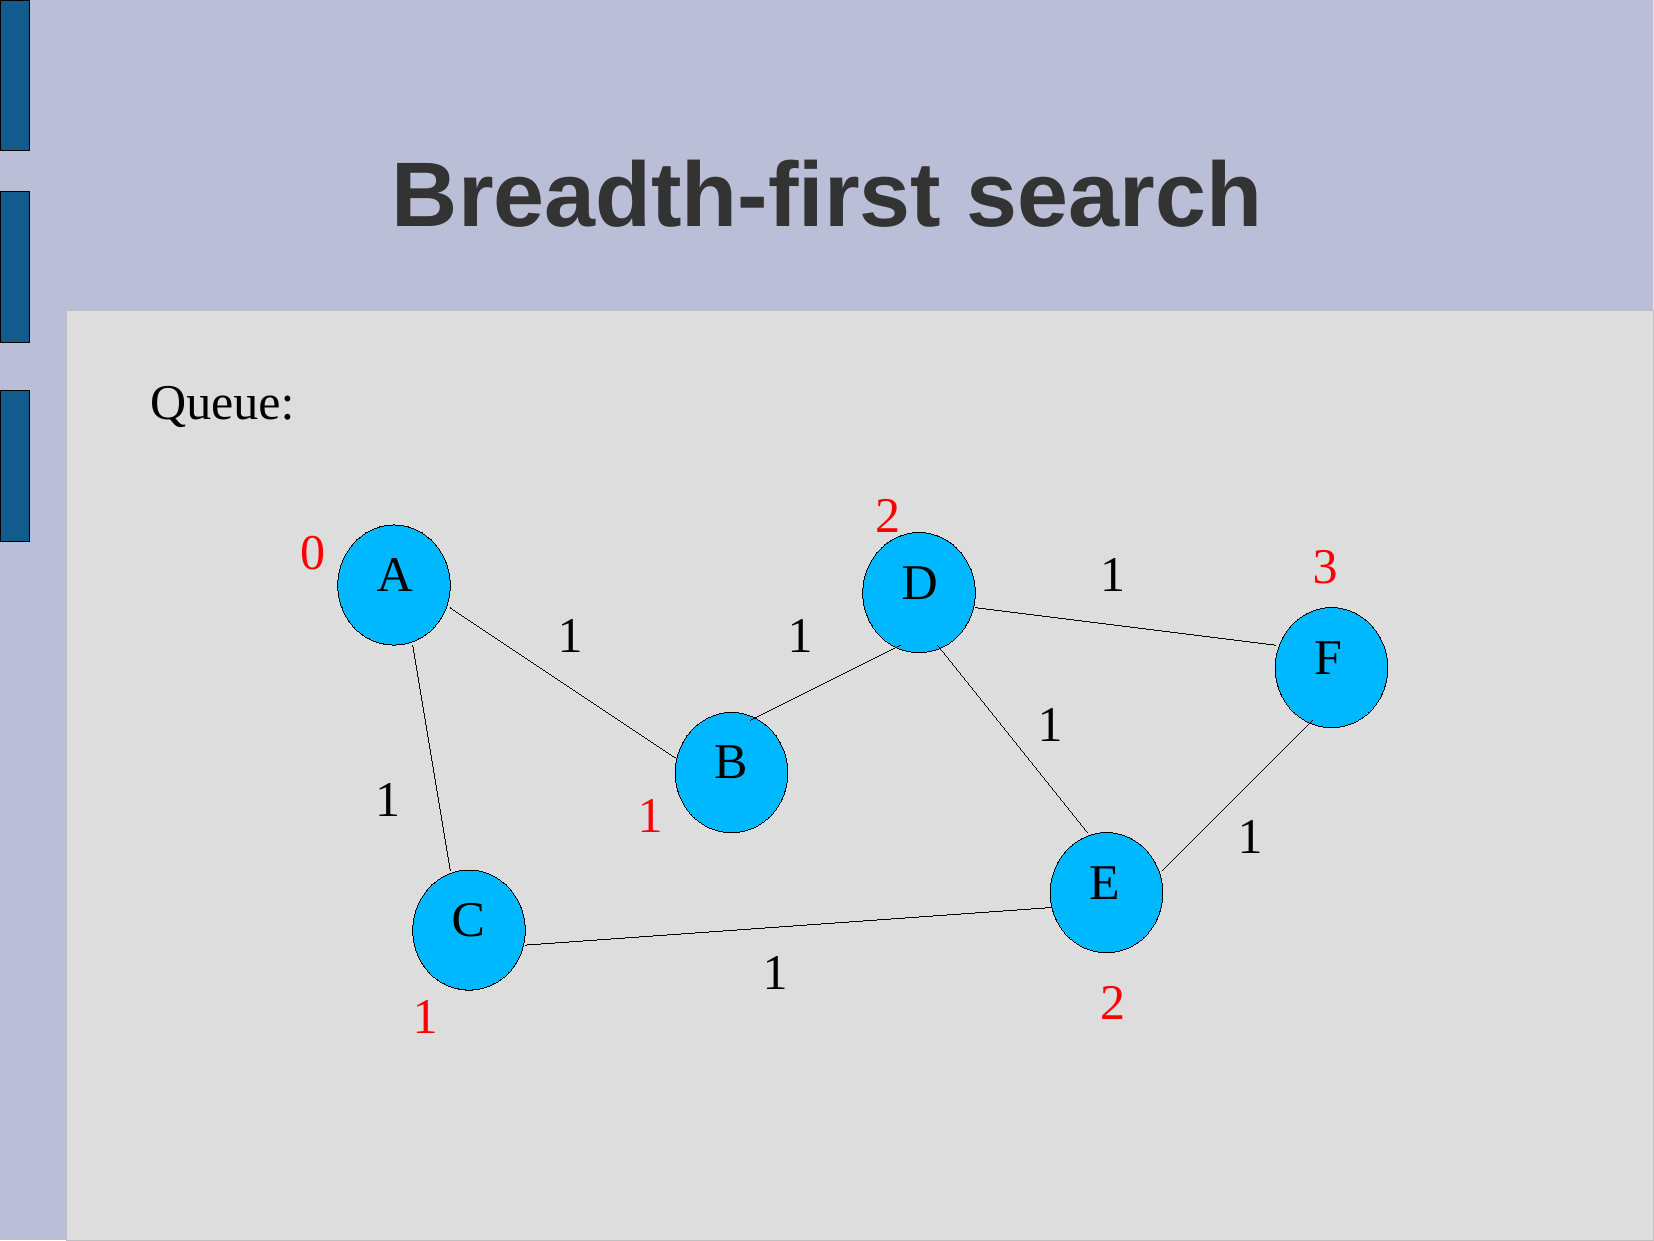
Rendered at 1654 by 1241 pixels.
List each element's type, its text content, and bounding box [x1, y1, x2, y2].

text_box C [451, 892, 486, 948]
text_box 2 [875, 487, 901, 543]
text_box [1050, 832, 1163, 953]
text_box 1 [1037, 697, 1063, 753]
text_box [675, 712, 788, 833]
text_box 3 [1312, 539, 1338, 595]
text_box [1275, 607, 1388, 728]
text_box 1 [1100, 547, 1126, 603]
text_box 2 [1100, 975, 1126, 1031]
title Breadth-first search [121, 91, 1534, 299]
text_box 0 [300, 525, 326, 581]
text_box A [376, 547, 413, 603]
text_box [337, 524, 451, 646]
text_box Queue: [150, 375, 295, 431]
text_box 1 [412, 989, 438, 1045]
text_box [412, 870, 526, 991]
text_box 1 [762, 945, 788, 1001]
text_box 1 [1237, 809, 1263, 865]
text_box F [1314, 629, 1343, 685]
text_box [862, 532, 976, 653]
text_box B [714, 734, 748, 790]
text_box 1 [787, 607, 813, 663]
text_box 1 [375, 772, 401, 828]
text_box 1 [557, 607, 583, 663]
text_box E [1089, 854, 1120, 910]
text_box 1 [637, 787, 676, 843]
text_box D [901, 554, 938, 610]
